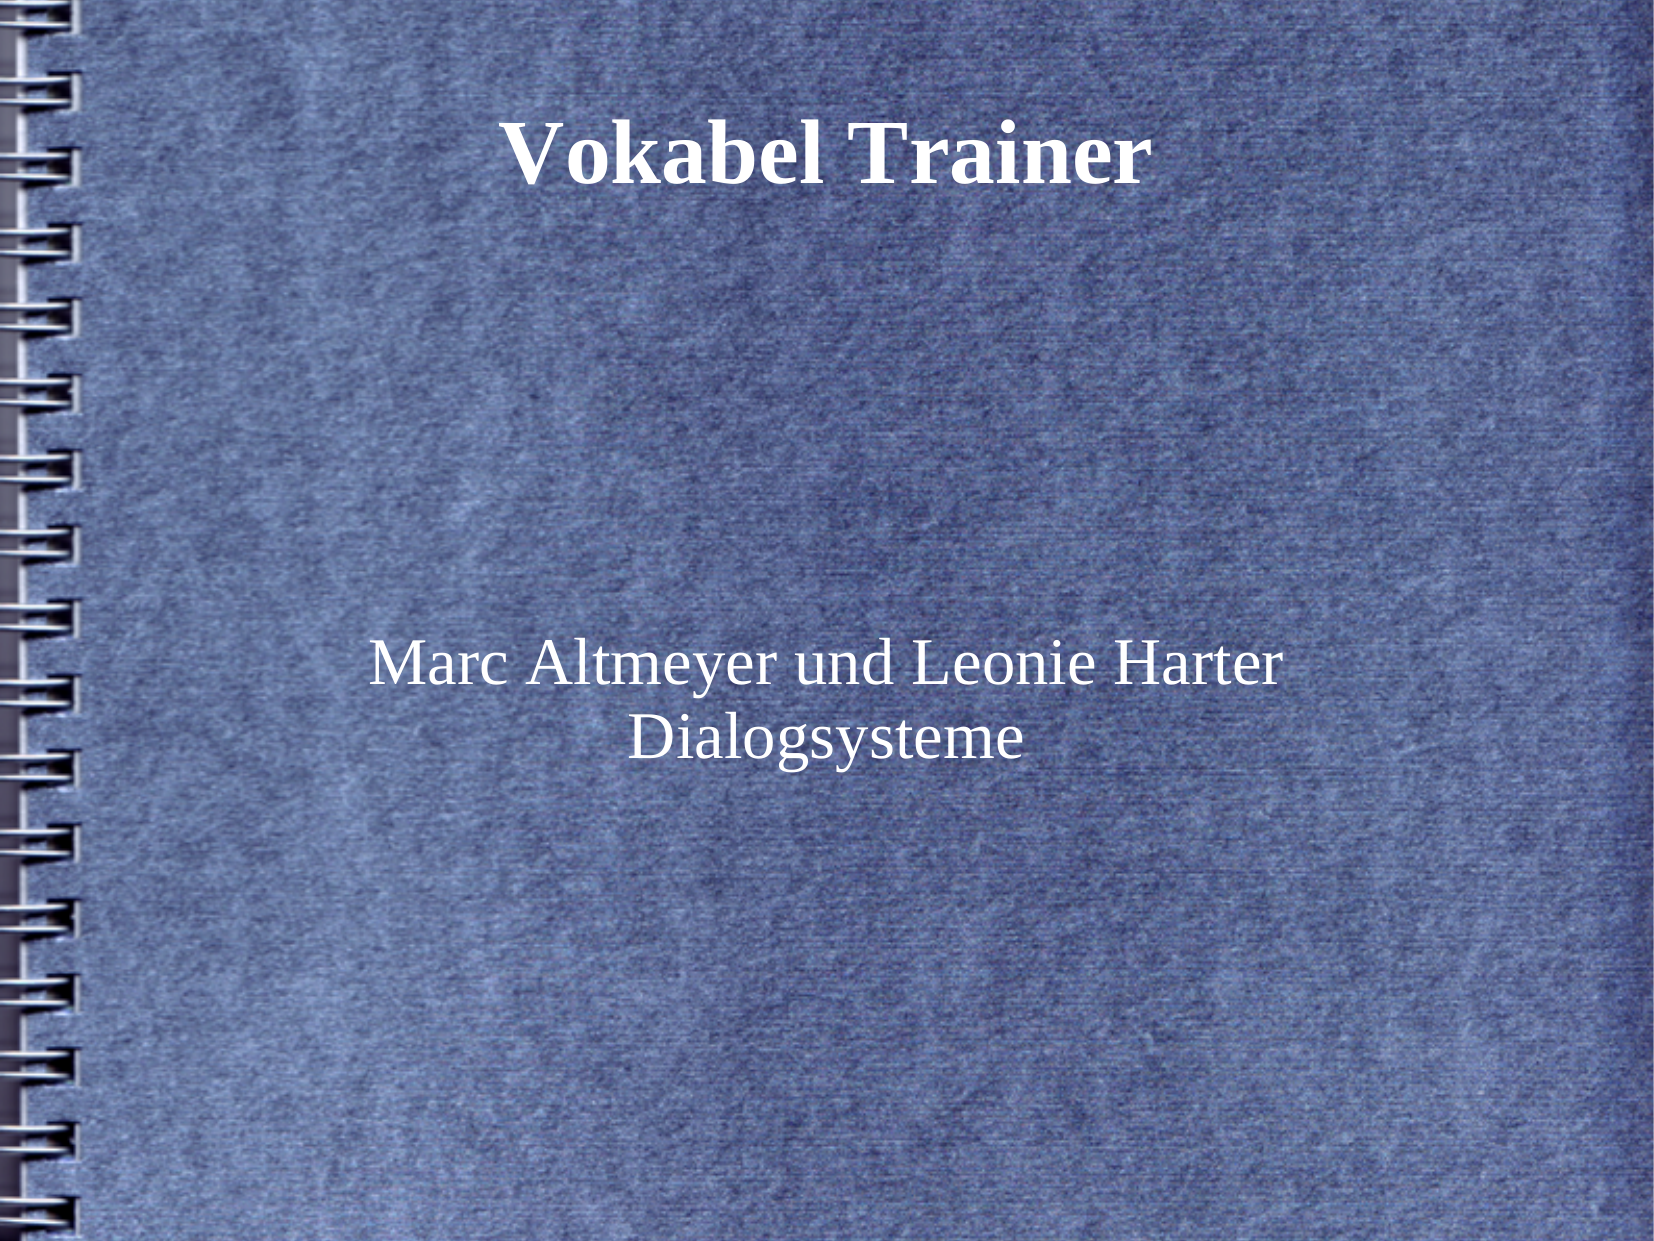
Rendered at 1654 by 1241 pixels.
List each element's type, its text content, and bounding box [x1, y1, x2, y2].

picture [0, 0, 1654, 1241]
title Vokabel Trainer [82, 49, 1571, 257]
subtitle Marc Altmeyer und Leonie Harter Dialogsysteme [82, 290, 1571, 1109]
